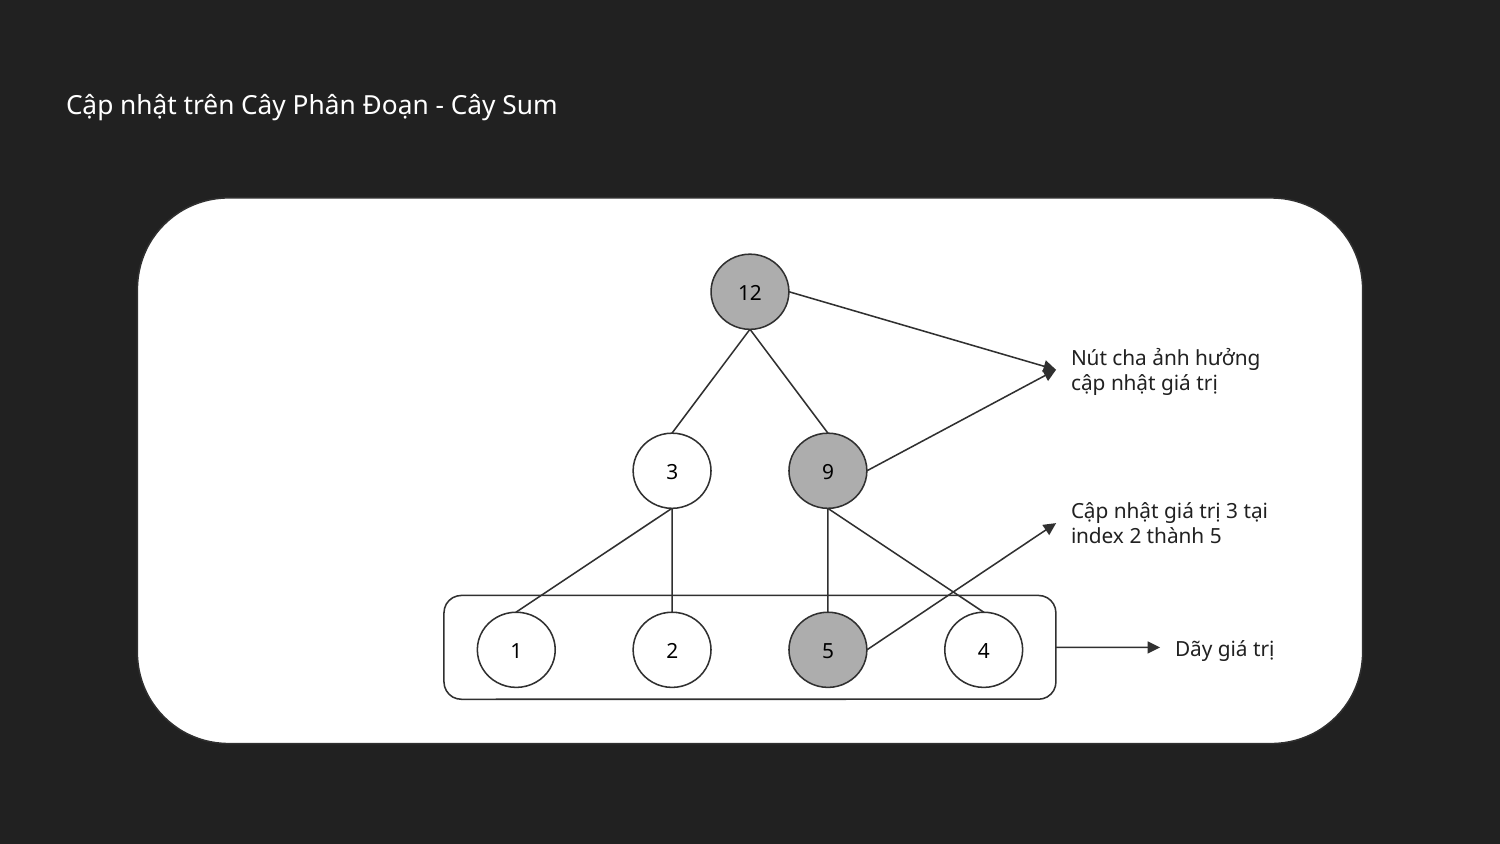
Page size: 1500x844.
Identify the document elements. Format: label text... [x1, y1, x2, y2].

text_box 9 [788, 433, 867, 509]
text_box Nút cha ảnh hưởng cập nhật giá trị [1056, 329, 1310, 410]
text_box 3 [633, 433, 712, 509]
title Cập nhật trên Cây Phân Đoạn - Cây Sum [51, 72, 1449, 167]
text_box [137, 197, 1363, 744]
text_box Cập nhật giá trị 3 tại index 2 thành 5 [1056, 482, 1310, 563]
text_box 4 [944, 612, 1023, 688]
text_box 12 [711, 254, 789, 330]
text_box Dãy giá trị [1159, 620, 1309, 674]
text_box 2 [633, 612, 712, 688]
text_box 5 [788, 612, 867, 688]
text_box 1 [477, 612, 556, 688]
